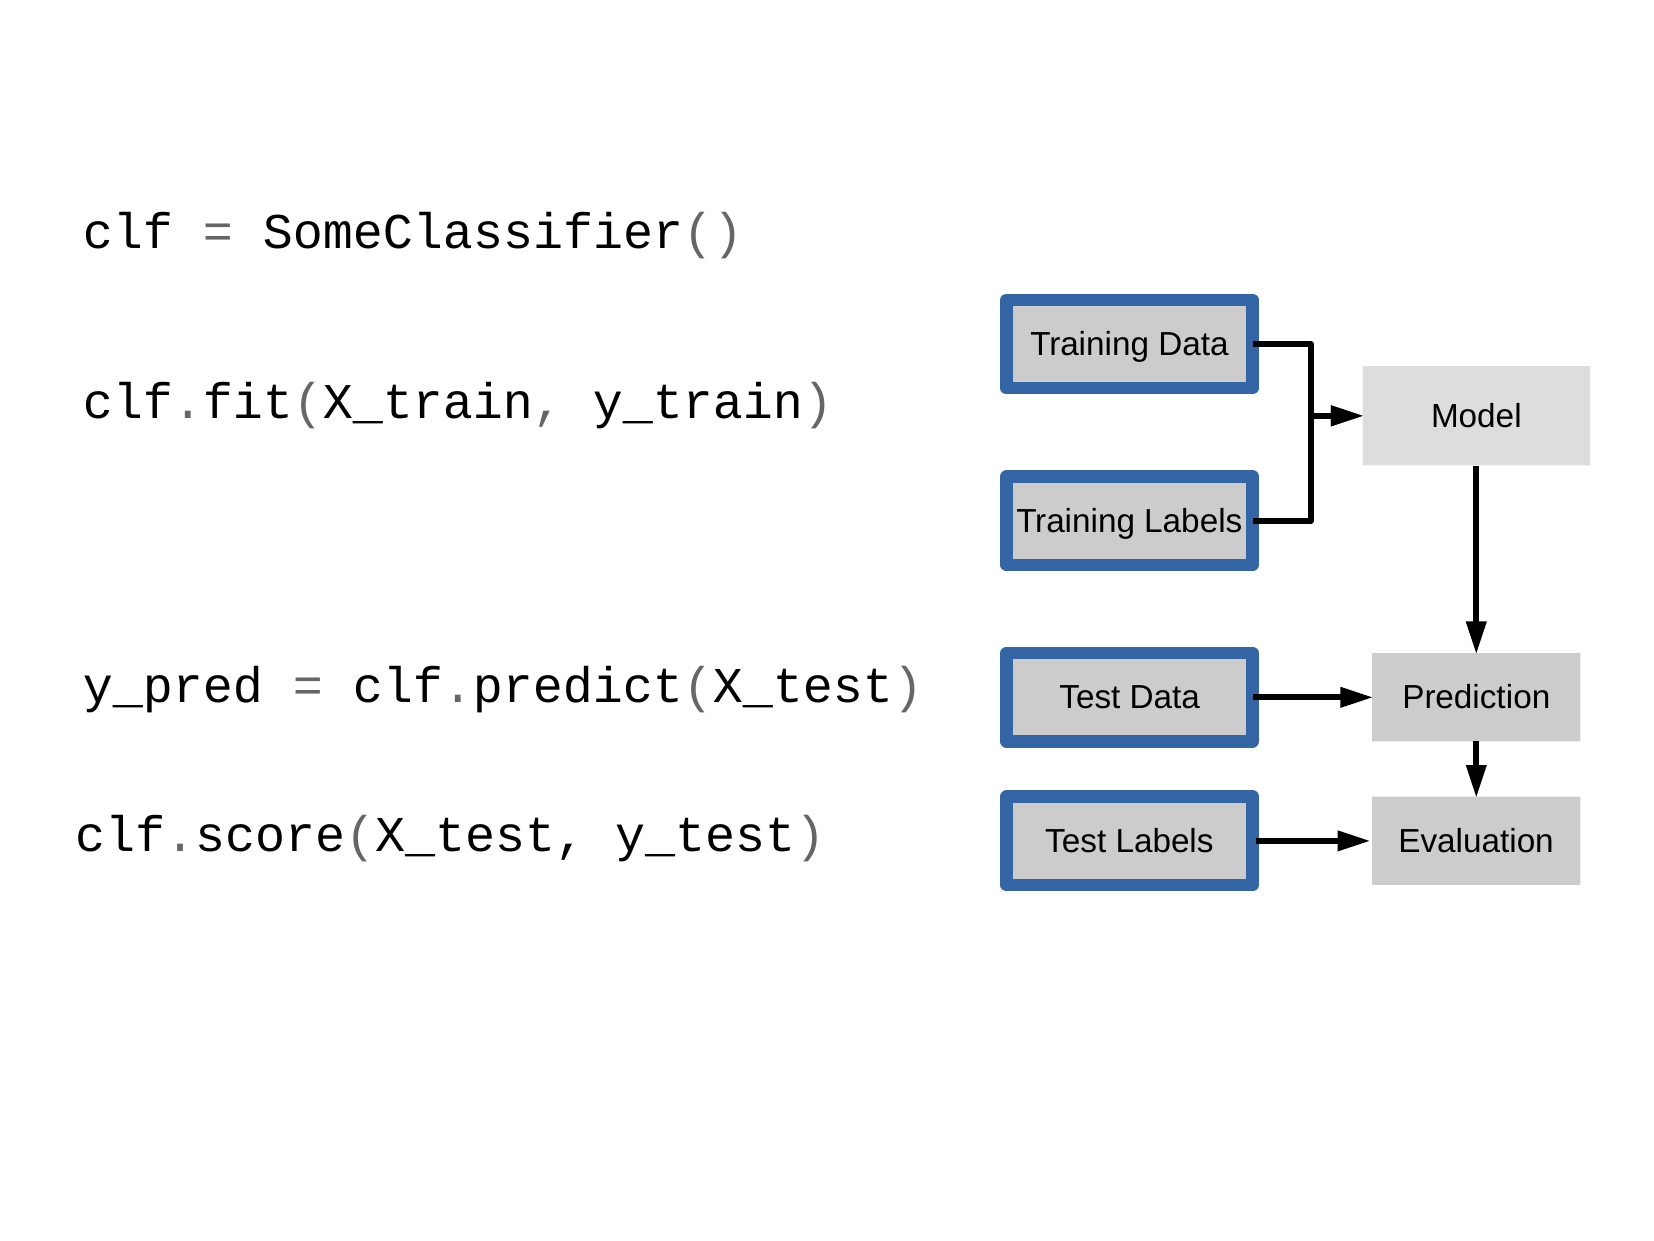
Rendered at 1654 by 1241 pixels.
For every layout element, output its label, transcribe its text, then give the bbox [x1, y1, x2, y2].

text_box clf.score(X_test, y_test) [75, 810, 1486, 961]
text_box Training Data [1006, 299, 1253, 389]
text_box Model [1362, 366, 1591, 466]
text_box Prediction [1372, 653, 1581, 742]
text_box Evaluation [1372, 796, 1581, 885]
text_box Test Data [1006, 653, 1253, 742]
text_box clf = SomeClassifier() clf.fit(X_train, y_train) y_pred = clf.predict(X_test) [82, 150, 1411, 766]
text_box Test Labels [1006, 796, 1253, 885]
text_box Training Labels [1006, 476, 1253, 565]
